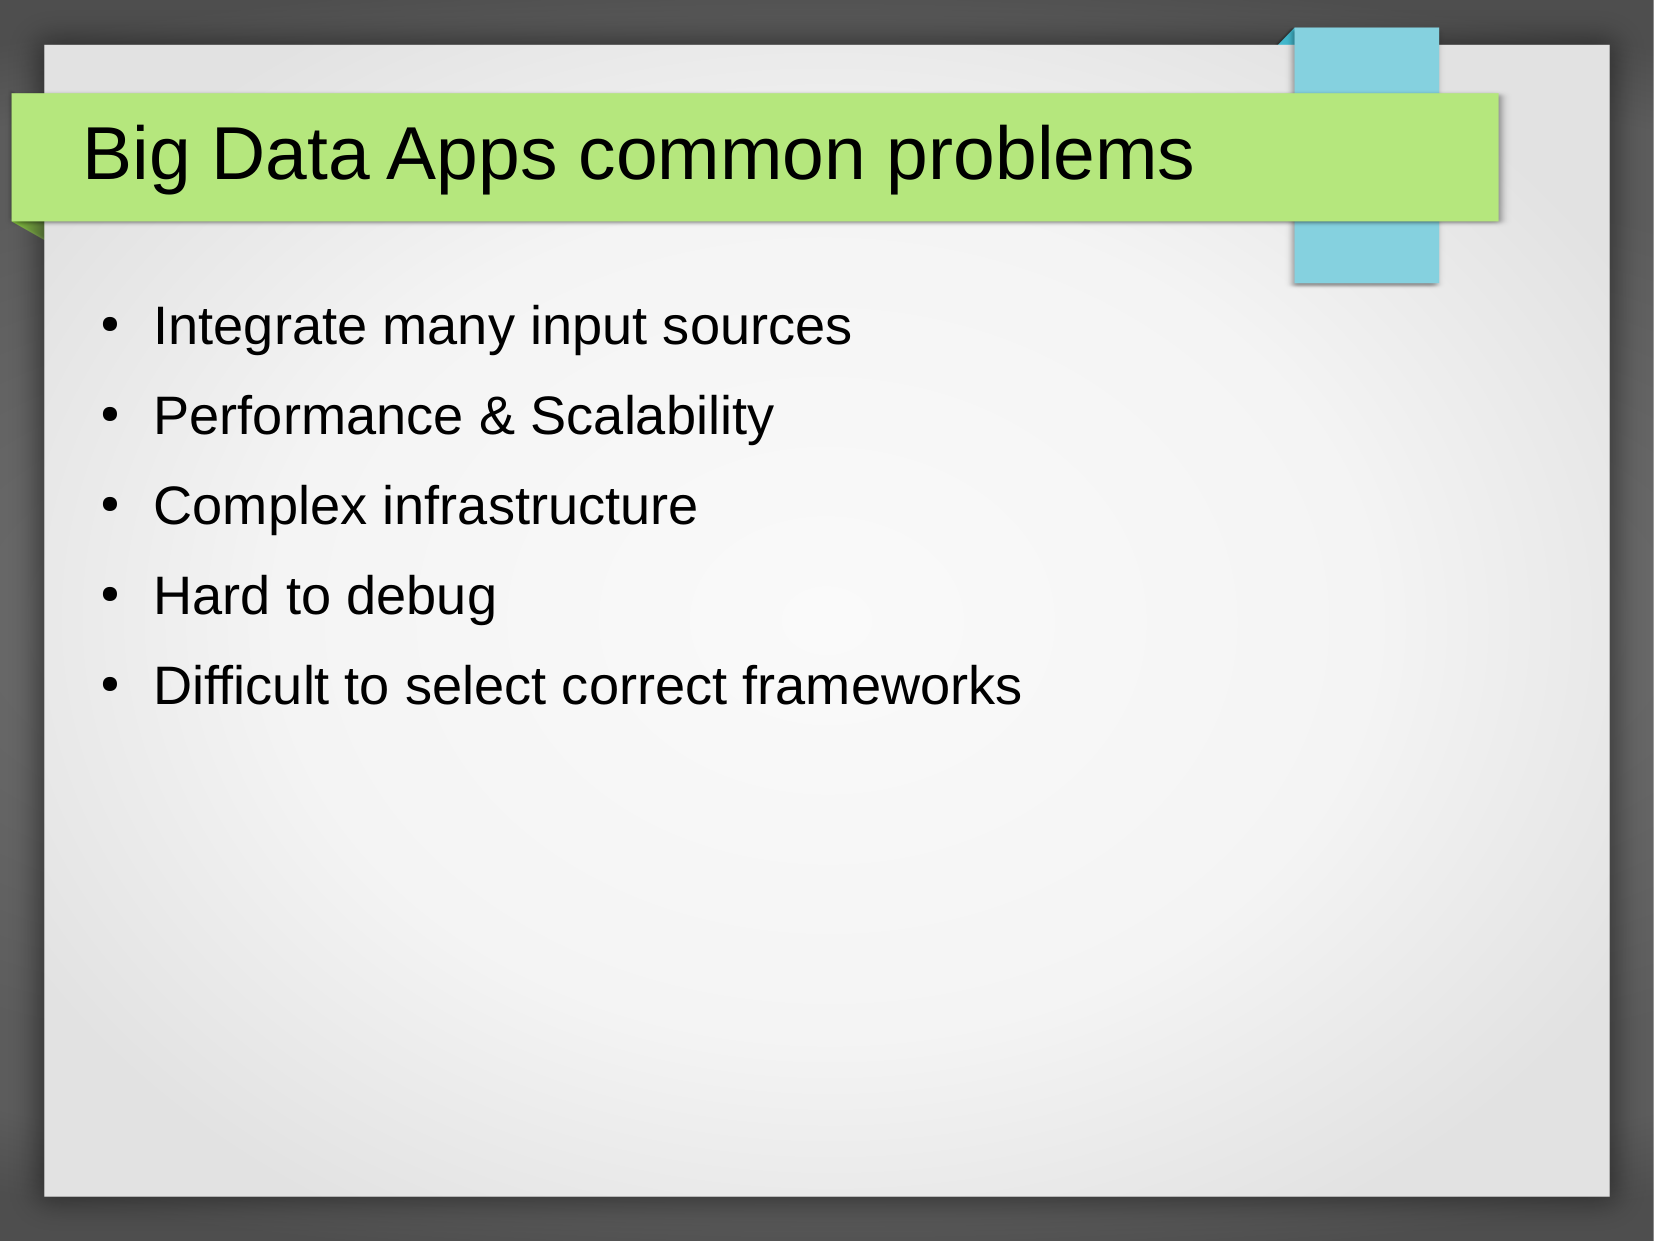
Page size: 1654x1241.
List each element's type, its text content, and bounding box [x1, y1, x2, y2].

list Integrate many input sources Performance & Scalability Complex infrastructure Hard to debug Difficult to select correct frameworks [82, 295, 1571, 1015]
picture [0, 0, 1654, 1241]
title Big Data Apps common problems [82, 94, 1264, 213]
